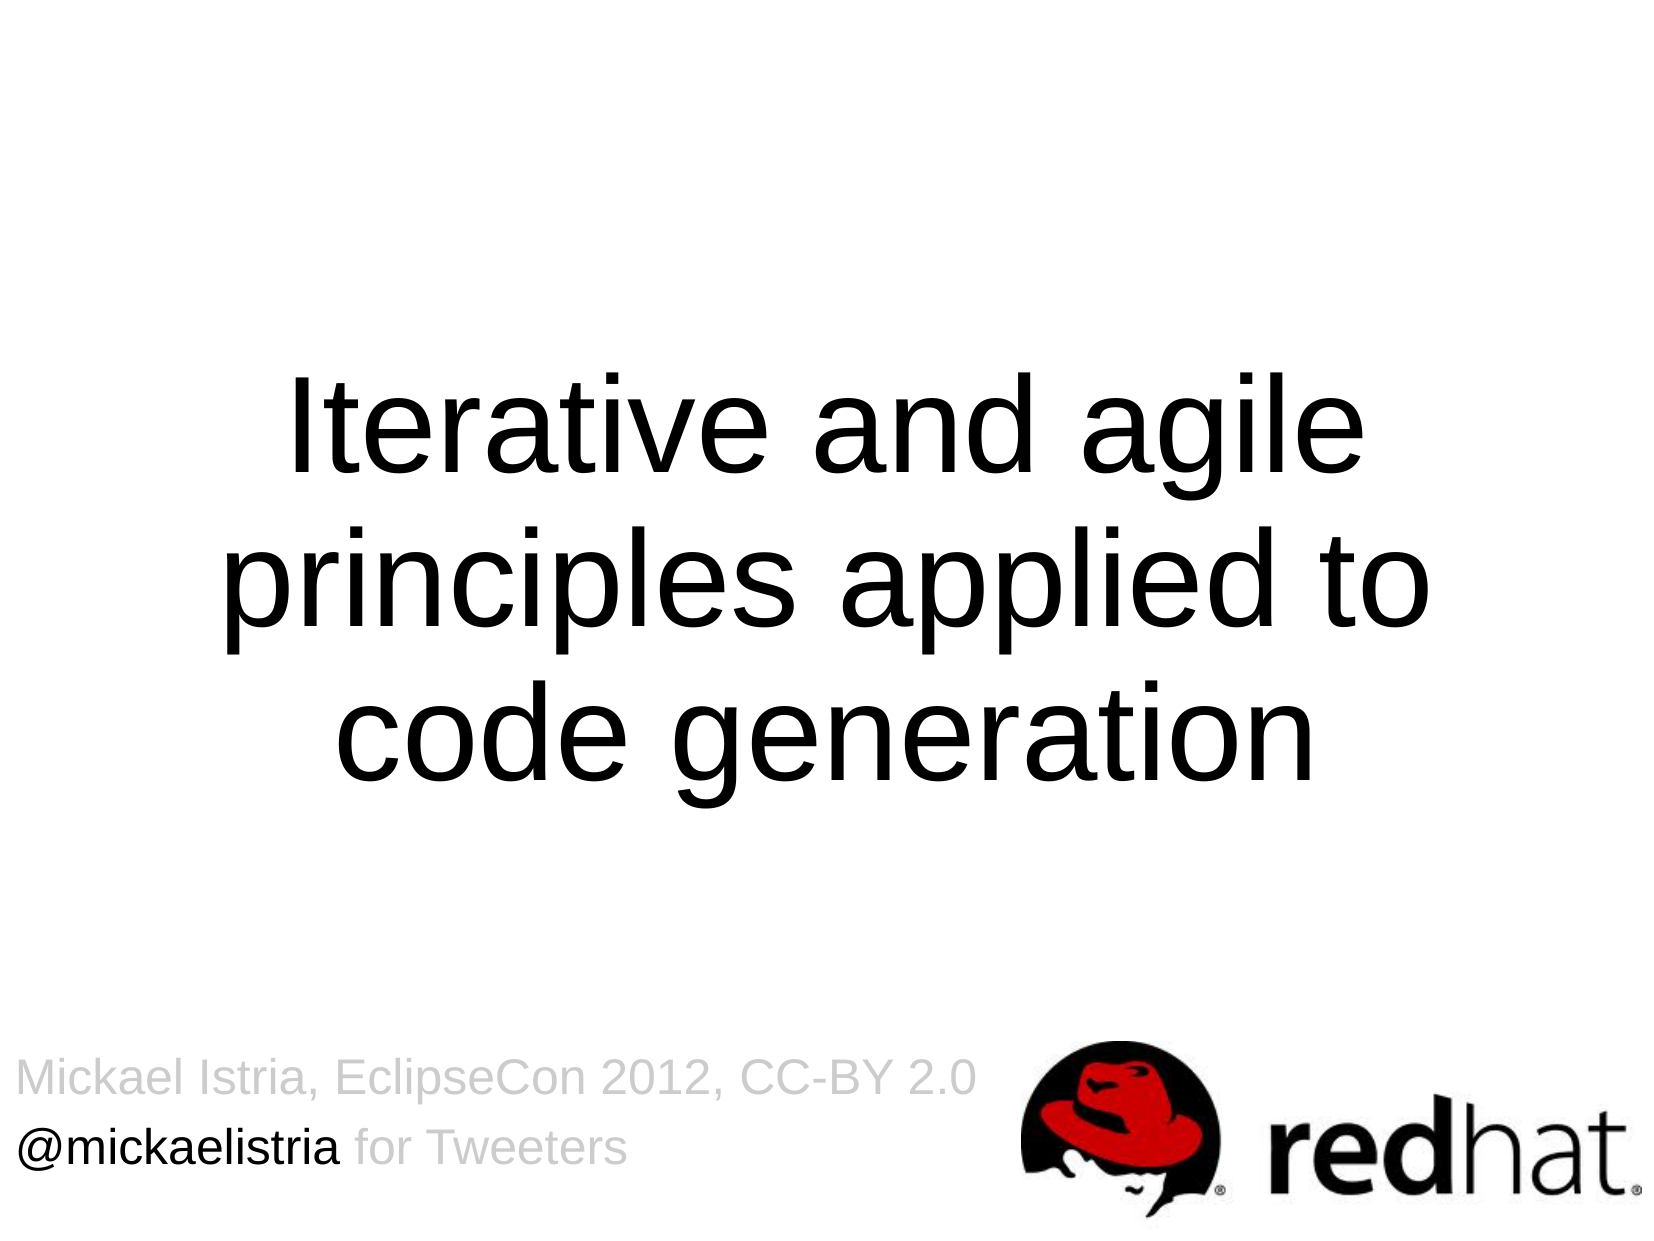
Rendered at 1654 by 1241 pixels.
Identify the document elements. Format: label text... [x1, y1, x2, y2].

subtitle Iterative and agile principles applied to code generation [82, 49, 1571, 1109]
picture [1021, 1041, 1642, 1241]
text_box @mickaelistria for Tweeters [0, 1112, 931, 1183]
text_box Mickael Istria, EclipseCon 2012, CC-BY 2.0 [0, 1041, 993, 1113]
